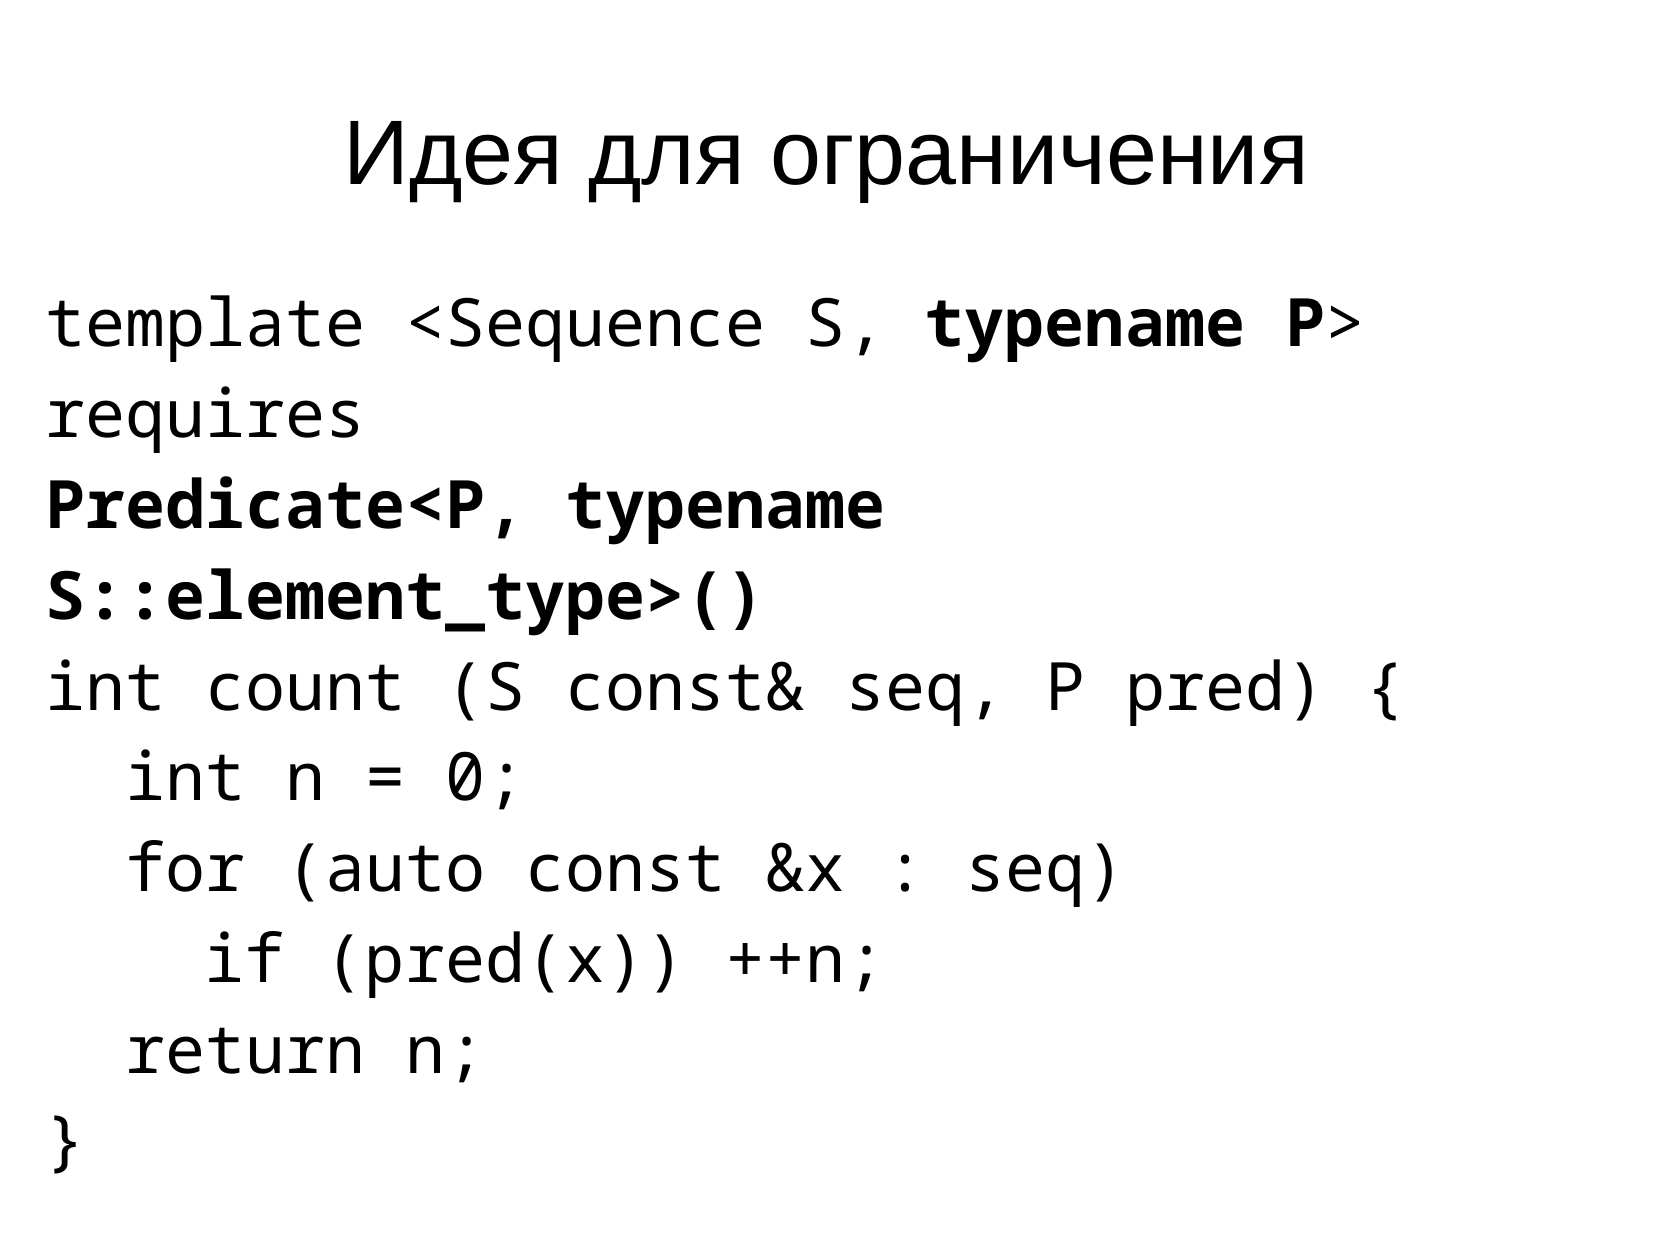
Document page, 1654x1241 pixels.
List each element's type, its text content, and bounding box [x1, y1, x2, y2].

subtitle template <Sequence S, typename P> requires Predicate<P, typename S::element_type>() int count (S const& seq, P pred) { int n = 0; for (auto const &x : seq) if (pred(x)) ++n; return n; } [45, 294, 1621, 1165]
title Идея для ограничения [82, 49, 1571, 257]
